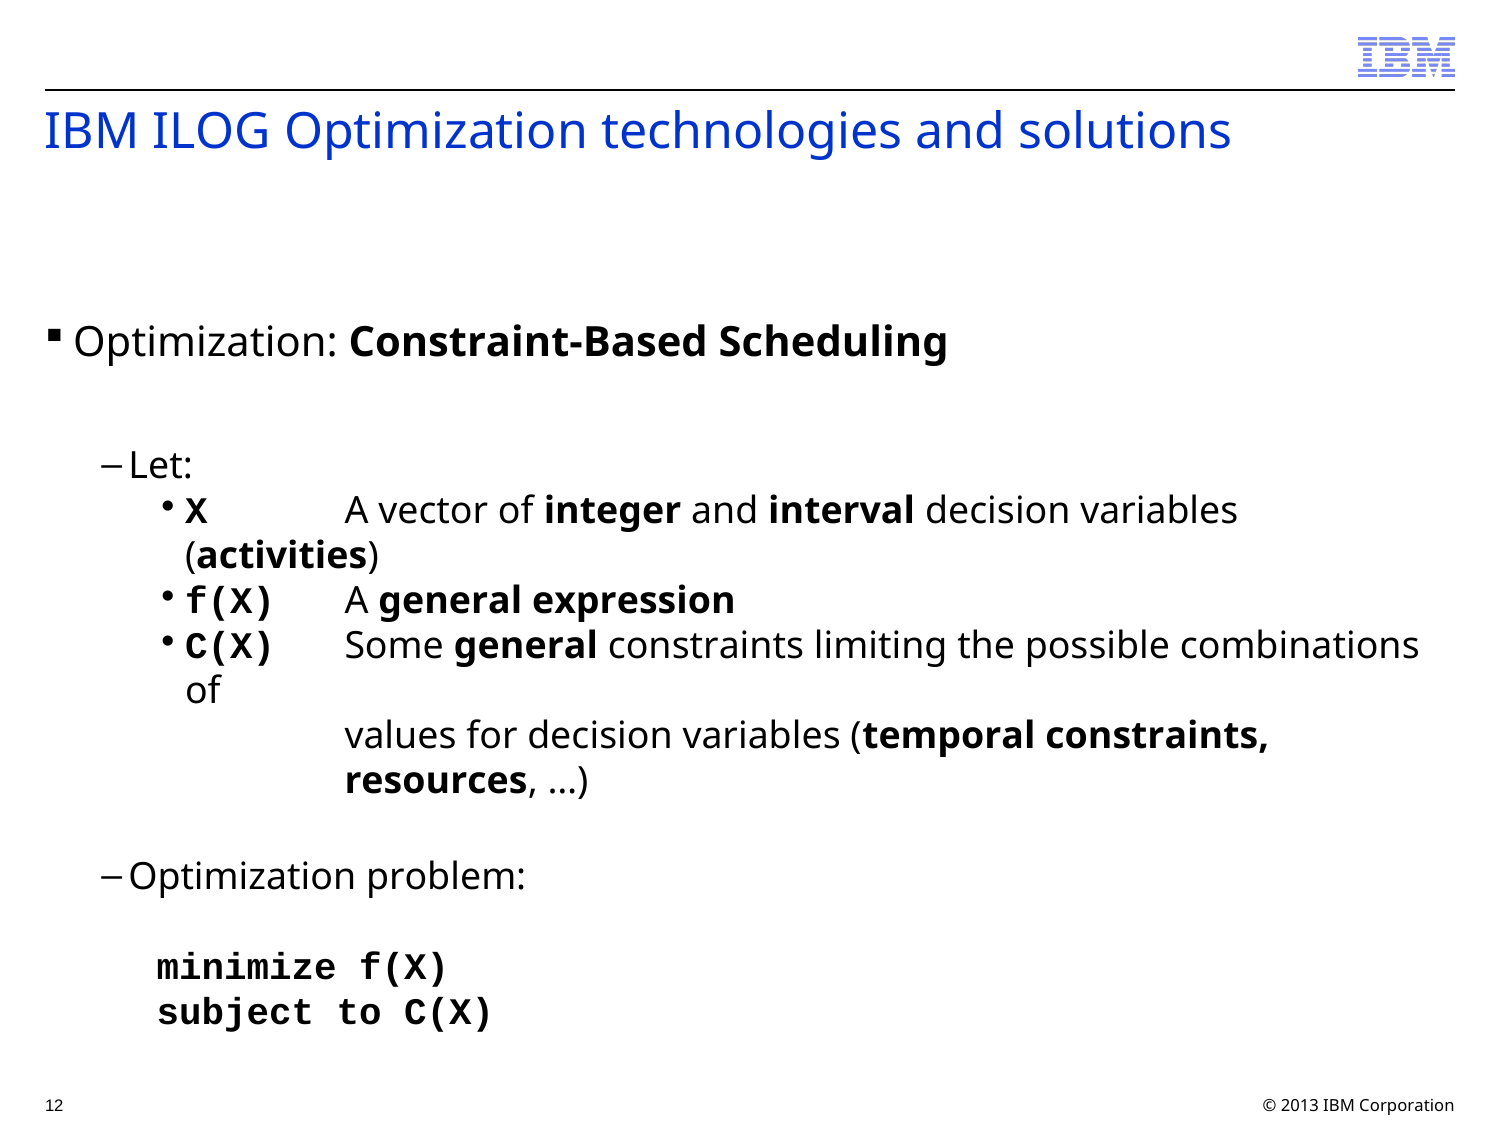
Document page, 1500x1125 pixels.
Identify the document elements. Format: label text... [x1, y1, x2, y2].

picture [1358, 37, 1455, 77]
title IBM ILOG Optimization technologies and solutions [29, 97, 1455, 203]
list Optimization: Constraint-Based Scheduling Let: X A vector of integer and interval decision variables (activities) f(X) A general expression C(X) Some general constraints limiting the possible combinations of values for decision variables (temporal constraints, resources, …) Optimization problem: minimize f(X) subject to C(X) [29, 307, 1455, 1043]
